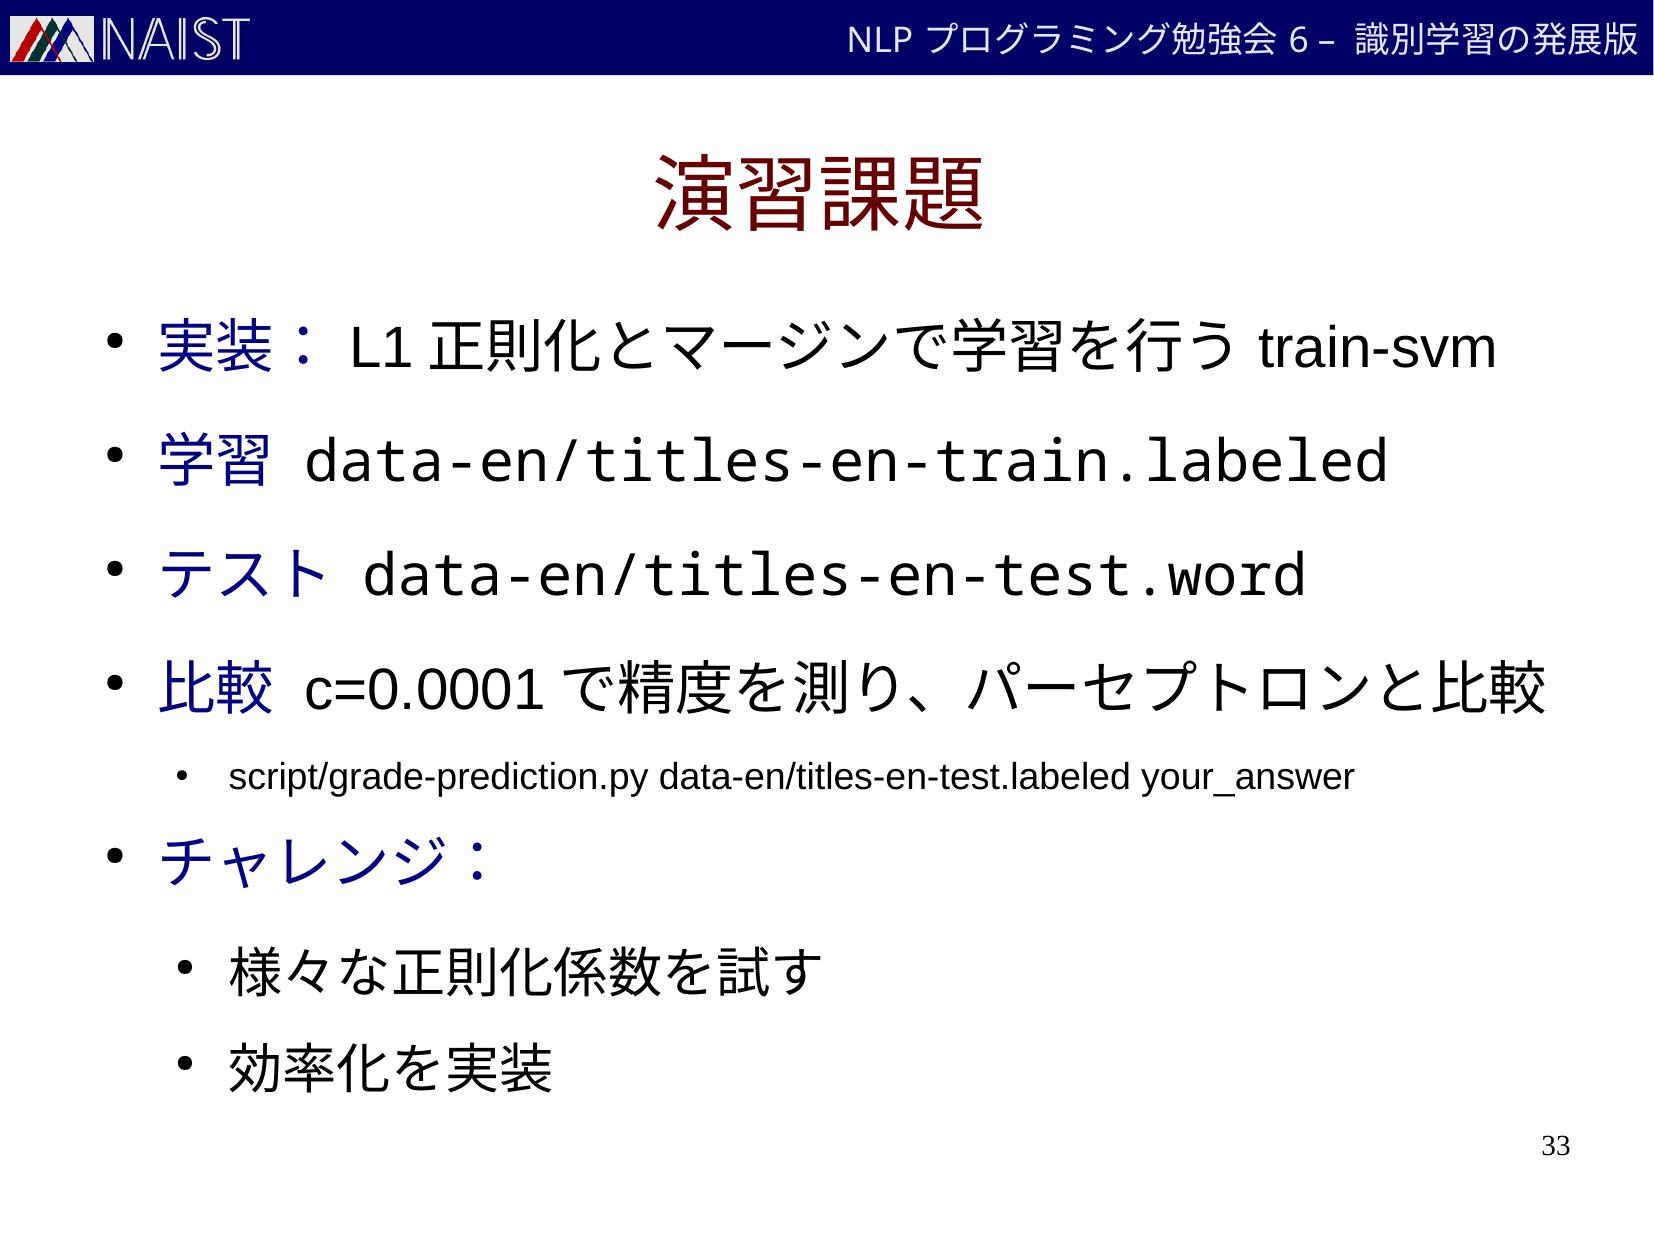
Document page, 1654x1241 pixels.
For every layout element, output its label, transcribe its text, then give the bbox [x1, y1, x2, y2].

title 演習課題 [75, 92, 1564, 285]
picture [102, 17, 251, 60]
picture [10, 16, 94, 62]
list 実装：L1正則化とマージンで学習を行うtrain-svm 学習 data-en/titles-en-train.labeled テスト data-en/titles-en-test.word 比較 c=0.0001で精度を測り、パーセプトロンと比較 script/grade-prediction.py data-en/titles-en-test.labeled your_answer チャレンジ： 様々な正則化係数を試す 効率化を実装 [86, 300, 1576, 1119]
